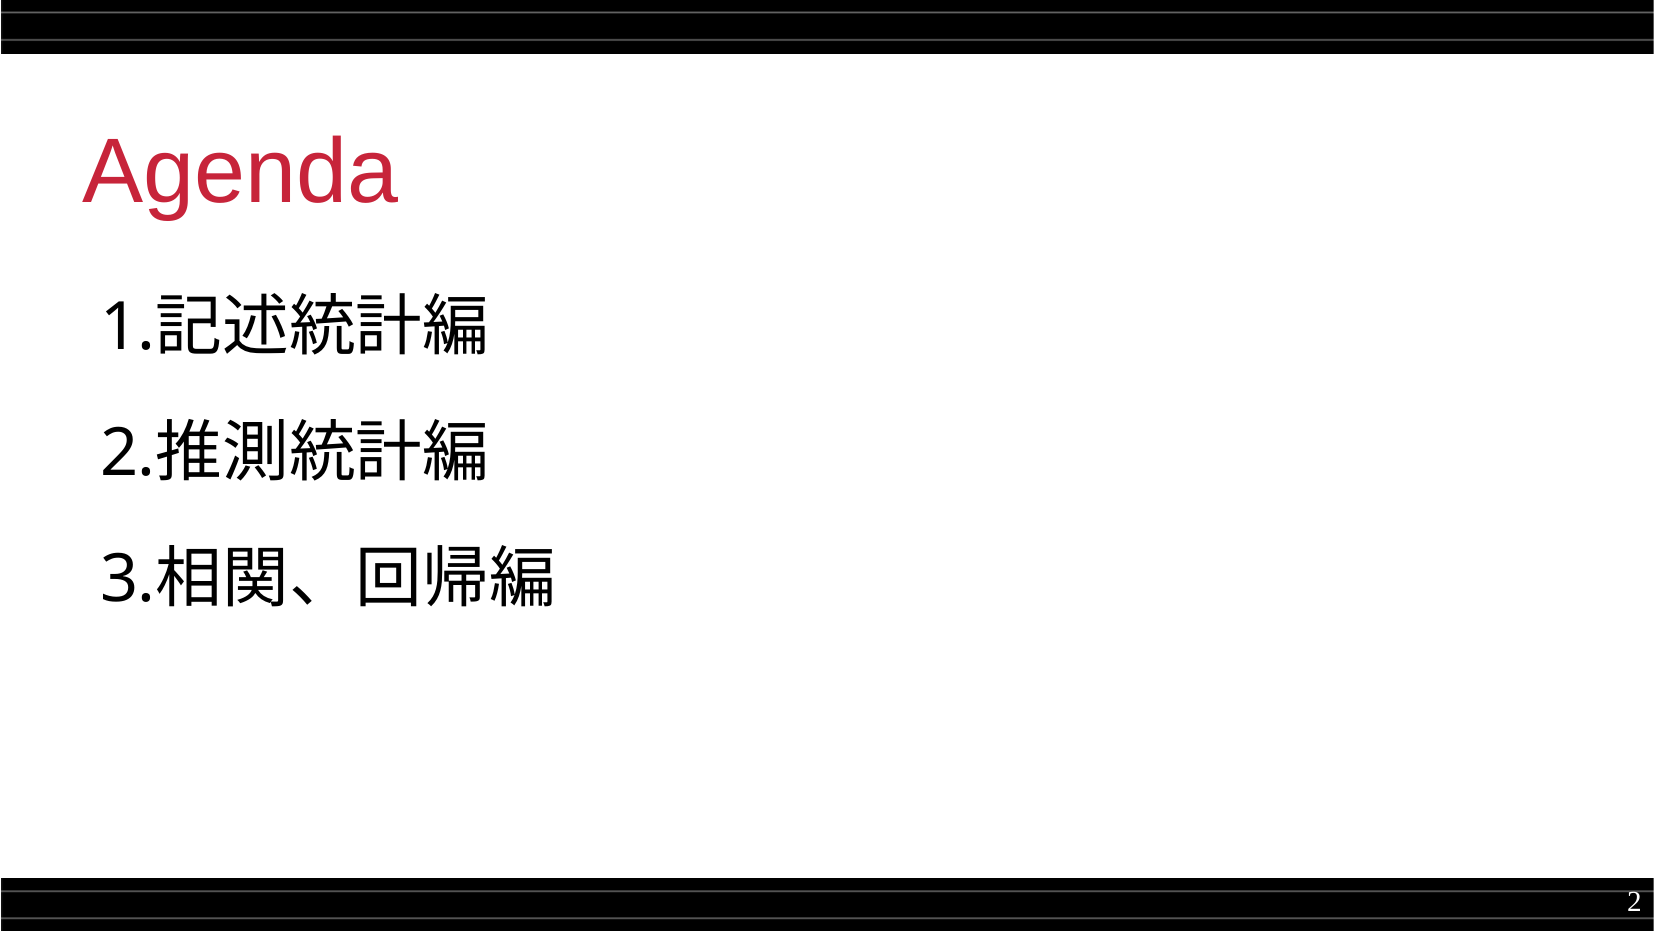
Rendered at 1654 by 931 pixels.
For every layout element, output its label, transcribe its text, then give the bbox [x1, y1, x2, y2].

list 記述統計編 推測統計編 相関、回帰編 [82, 271, 1571, 851]
picture [1, 0, 1654, 54]
title Agenda [82, 92, 1571, 249]
picture [1, 878, 1654, 931]
